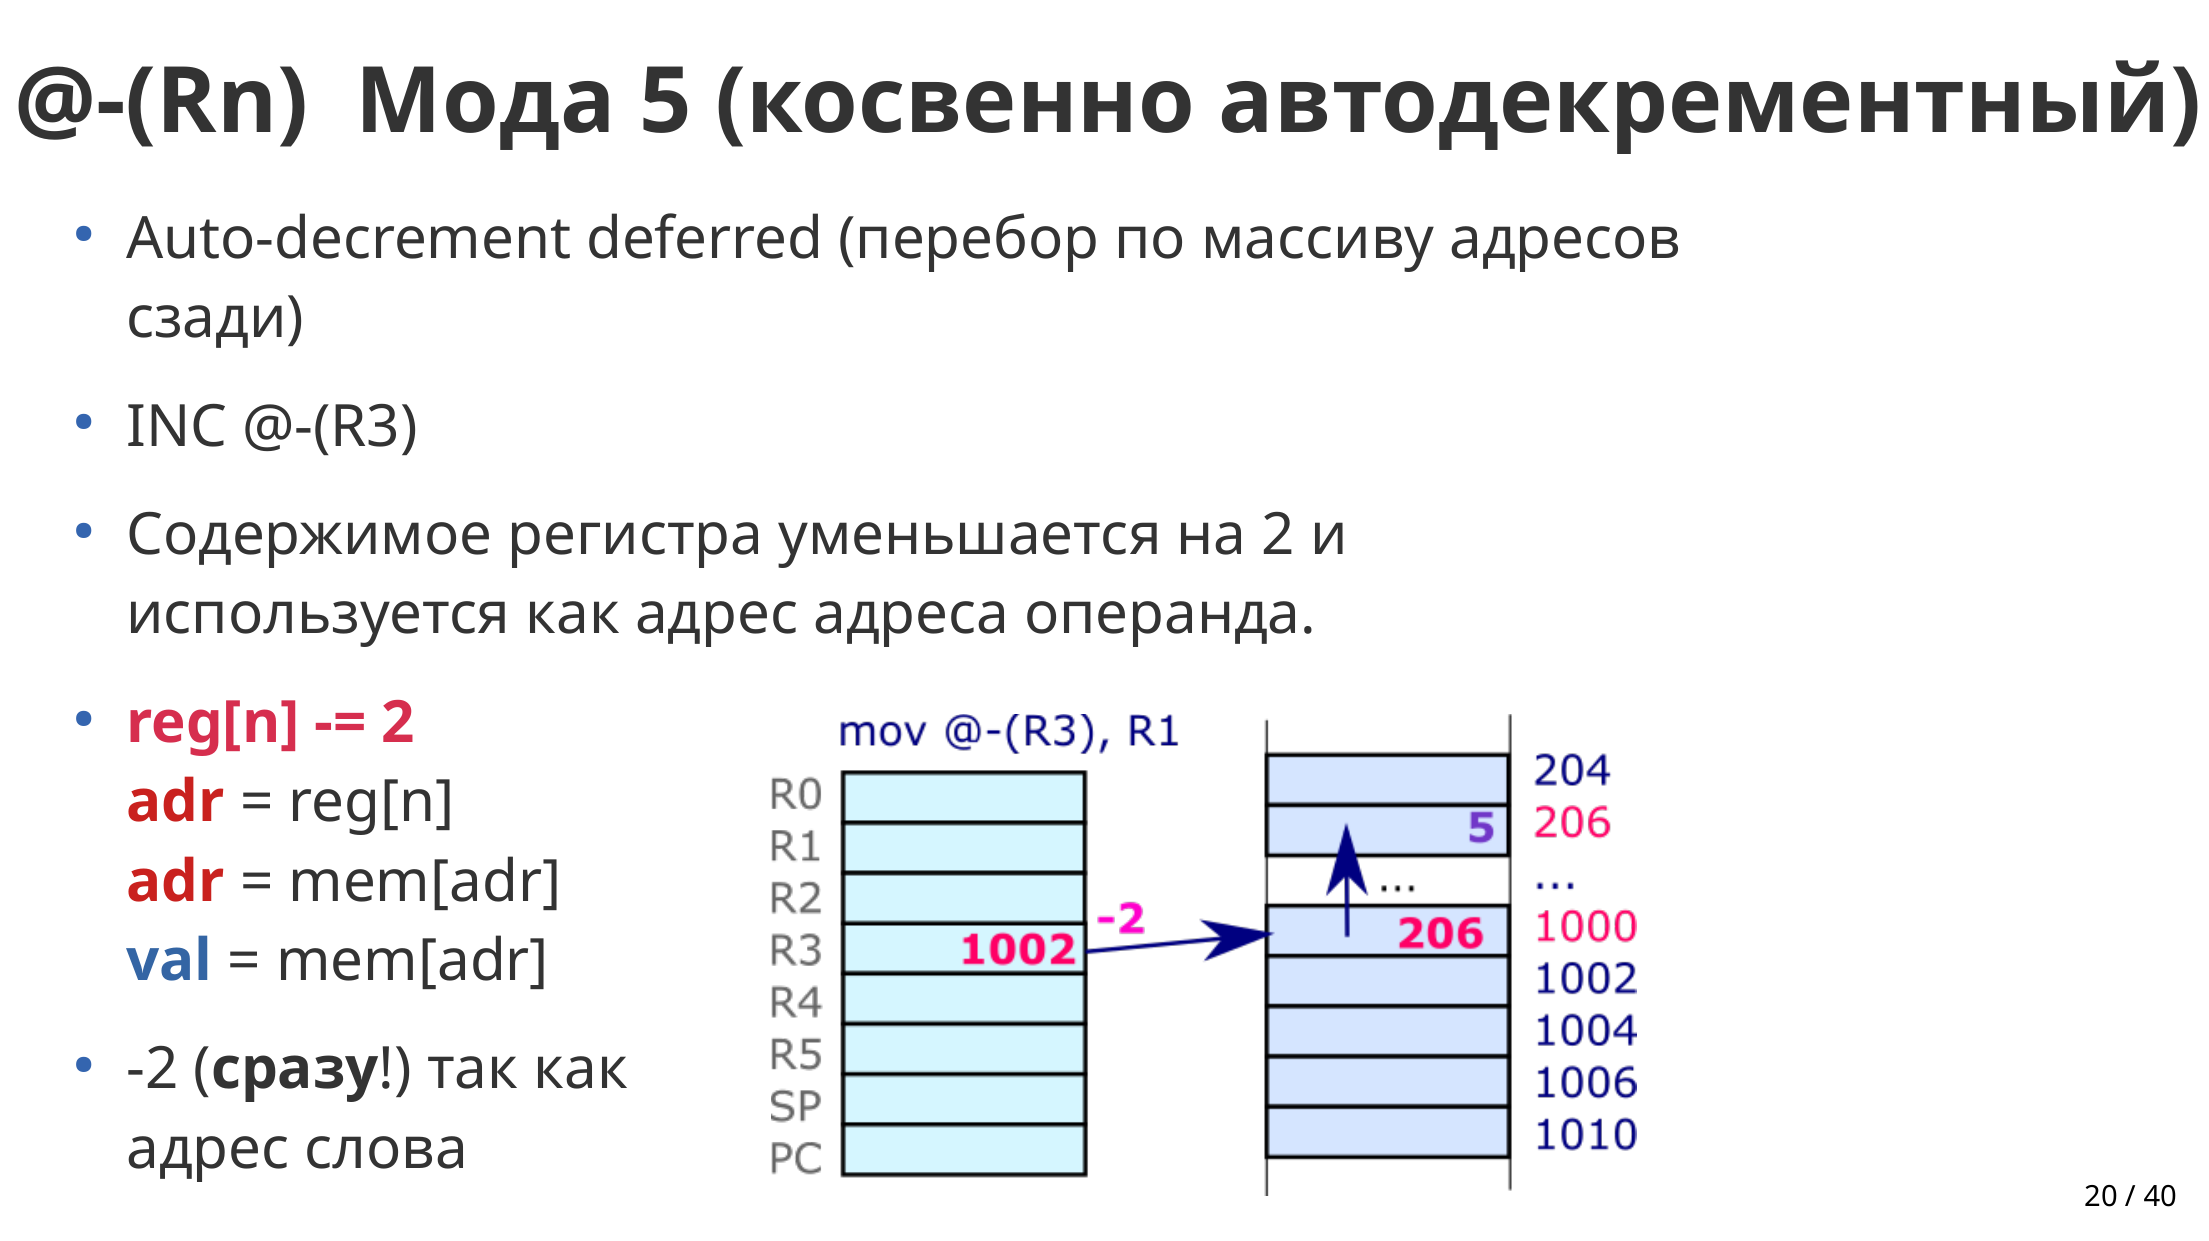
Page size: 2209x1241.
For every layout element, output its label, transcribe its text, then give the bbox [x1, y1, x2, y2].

list Auto-decrement deferred (перебор по массиву адресов сзади) INC @-(R3) Содержимое регистра уменьшается на 2 и используется как адрес адреса операнда. reg[n] -= 2 adr = reg[n] adr = mem[adr] val = mem[adr] -2 (сразу!) так как адрес слова [55, 195, 1690, 1177]
title @-(Rn) Мода 5 (косвенно автодекрементный) [14, 0, 2209, 223]
picture [771, 714, 1637, 1196]
